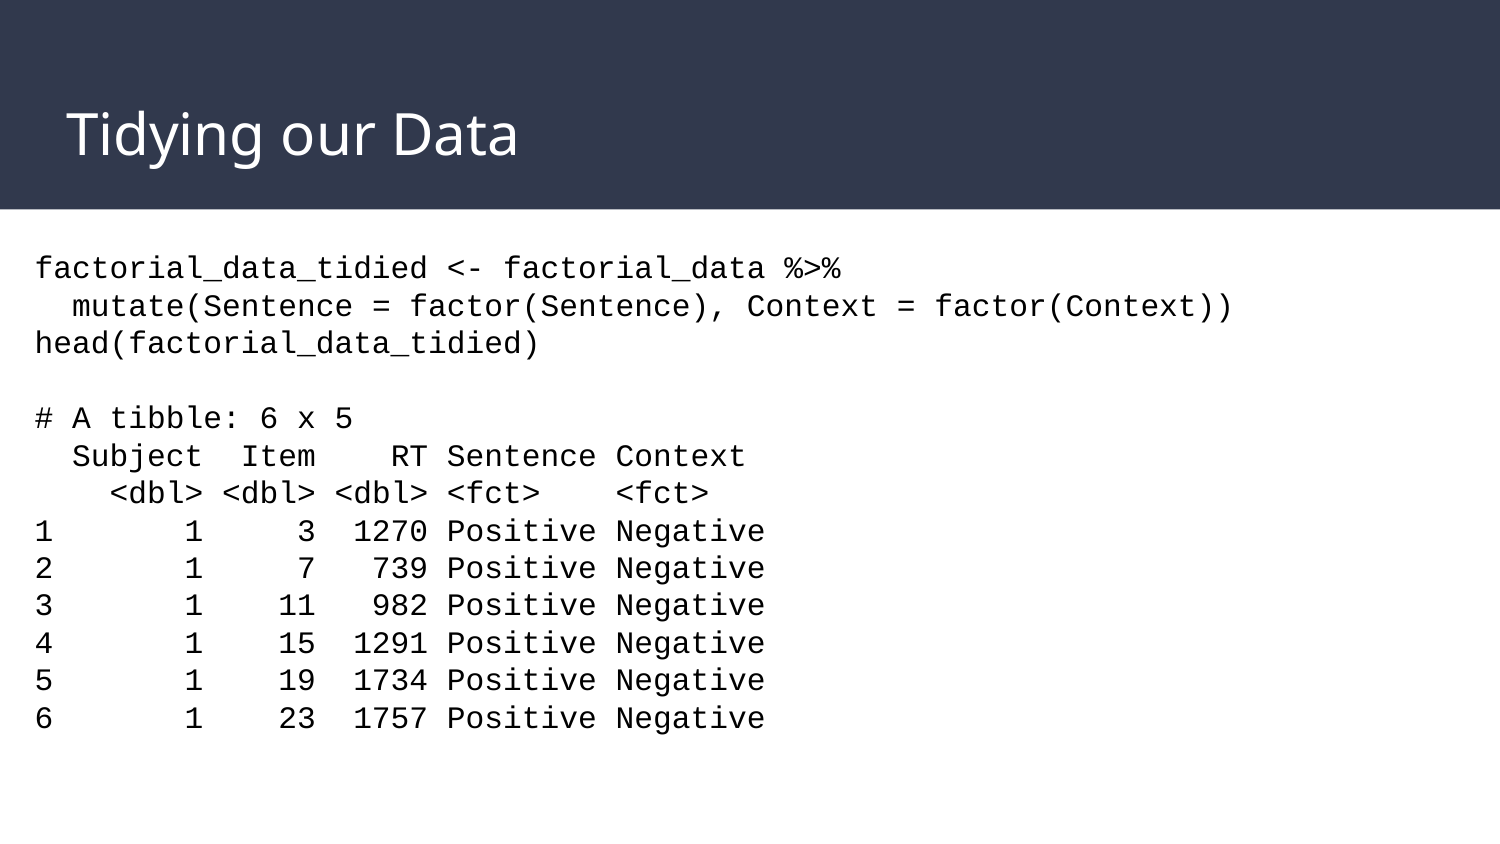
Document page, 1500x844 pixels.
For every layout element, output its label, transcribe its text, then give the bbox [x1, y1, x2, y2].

title Tidying our Data [51, 82, 1449, 185]
text_box factorial_data_tidied <- factorial_data %>% mutate(Sentence = factor(Sentence), Context = factor(Context)) head(factorial_data_tidied) # A tibble: 6 x 5 Subject Item RT Sentence Context <dbl> <dbl> <dbl> <fct> <fct> 1 1 3 1270 Positive Negative 2 1 7 739 Positive Negative 3 1 11 982 Positive Negative 4 1 15 1291 Positive Negative 5 1 19 1734 Positive Negative 6 1 23 1757 Positive Negative [19, 232, 1470, 826]
